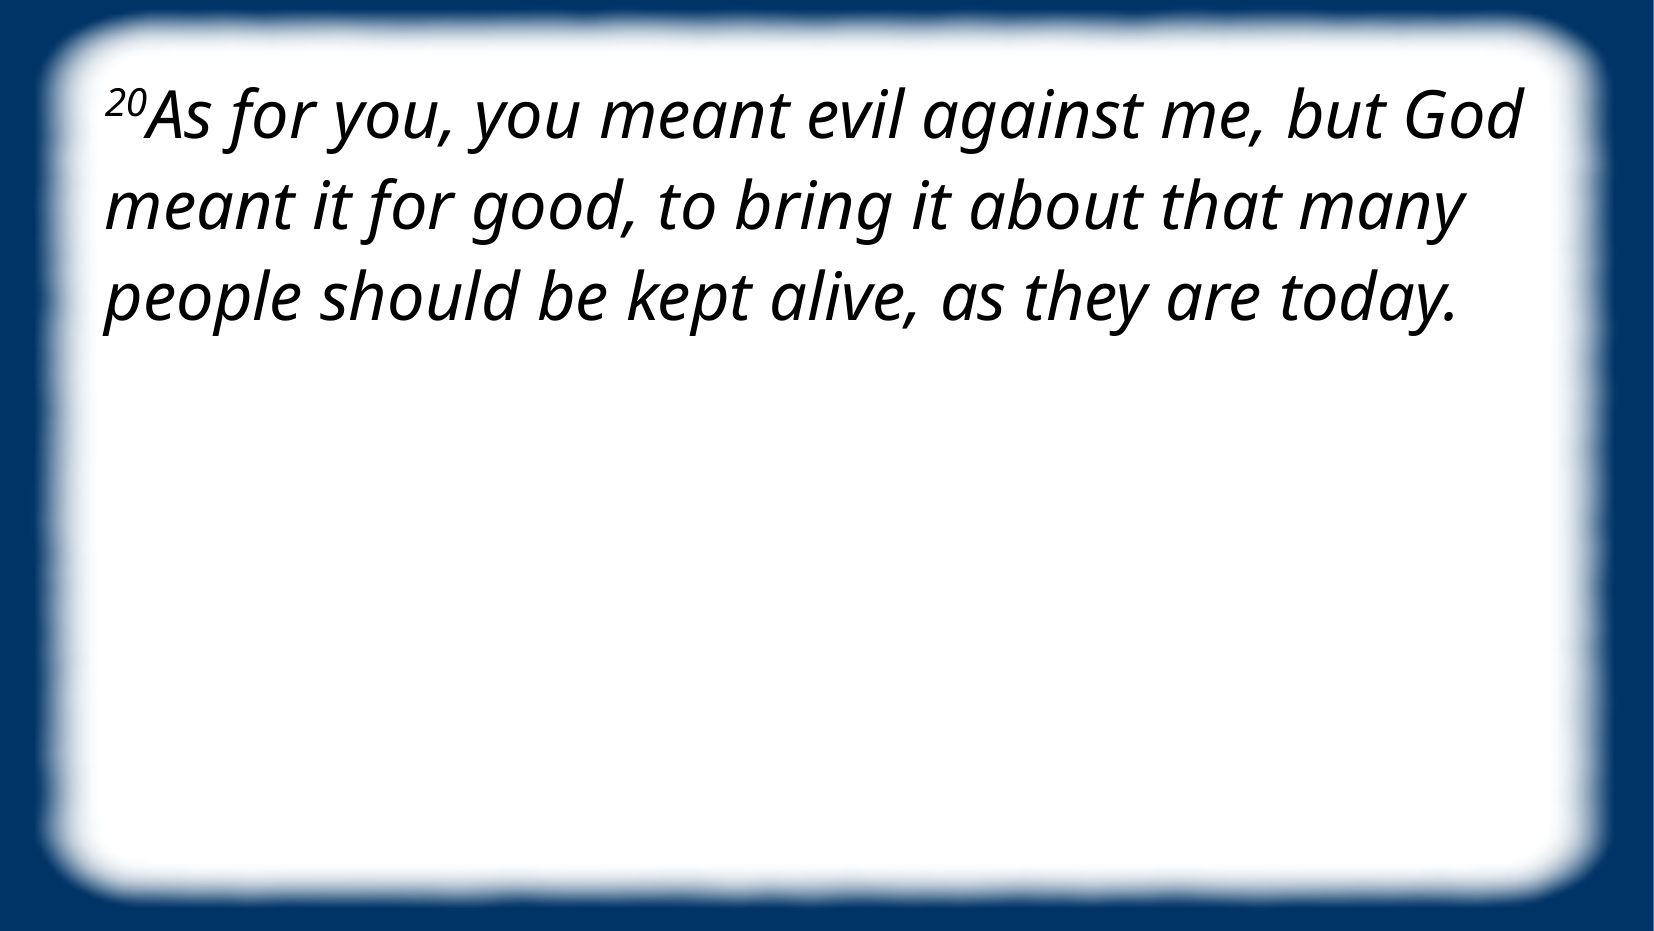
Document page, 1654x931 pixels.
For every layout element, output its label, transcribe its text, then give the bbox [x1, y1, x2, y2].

picture [0, 0, 1654, 931]
text_box 20As for you, you meant evil against me, but God meant it for good, to bring it about that many people should be kept alive, as they are today. [90, 60, 1546, 430]
